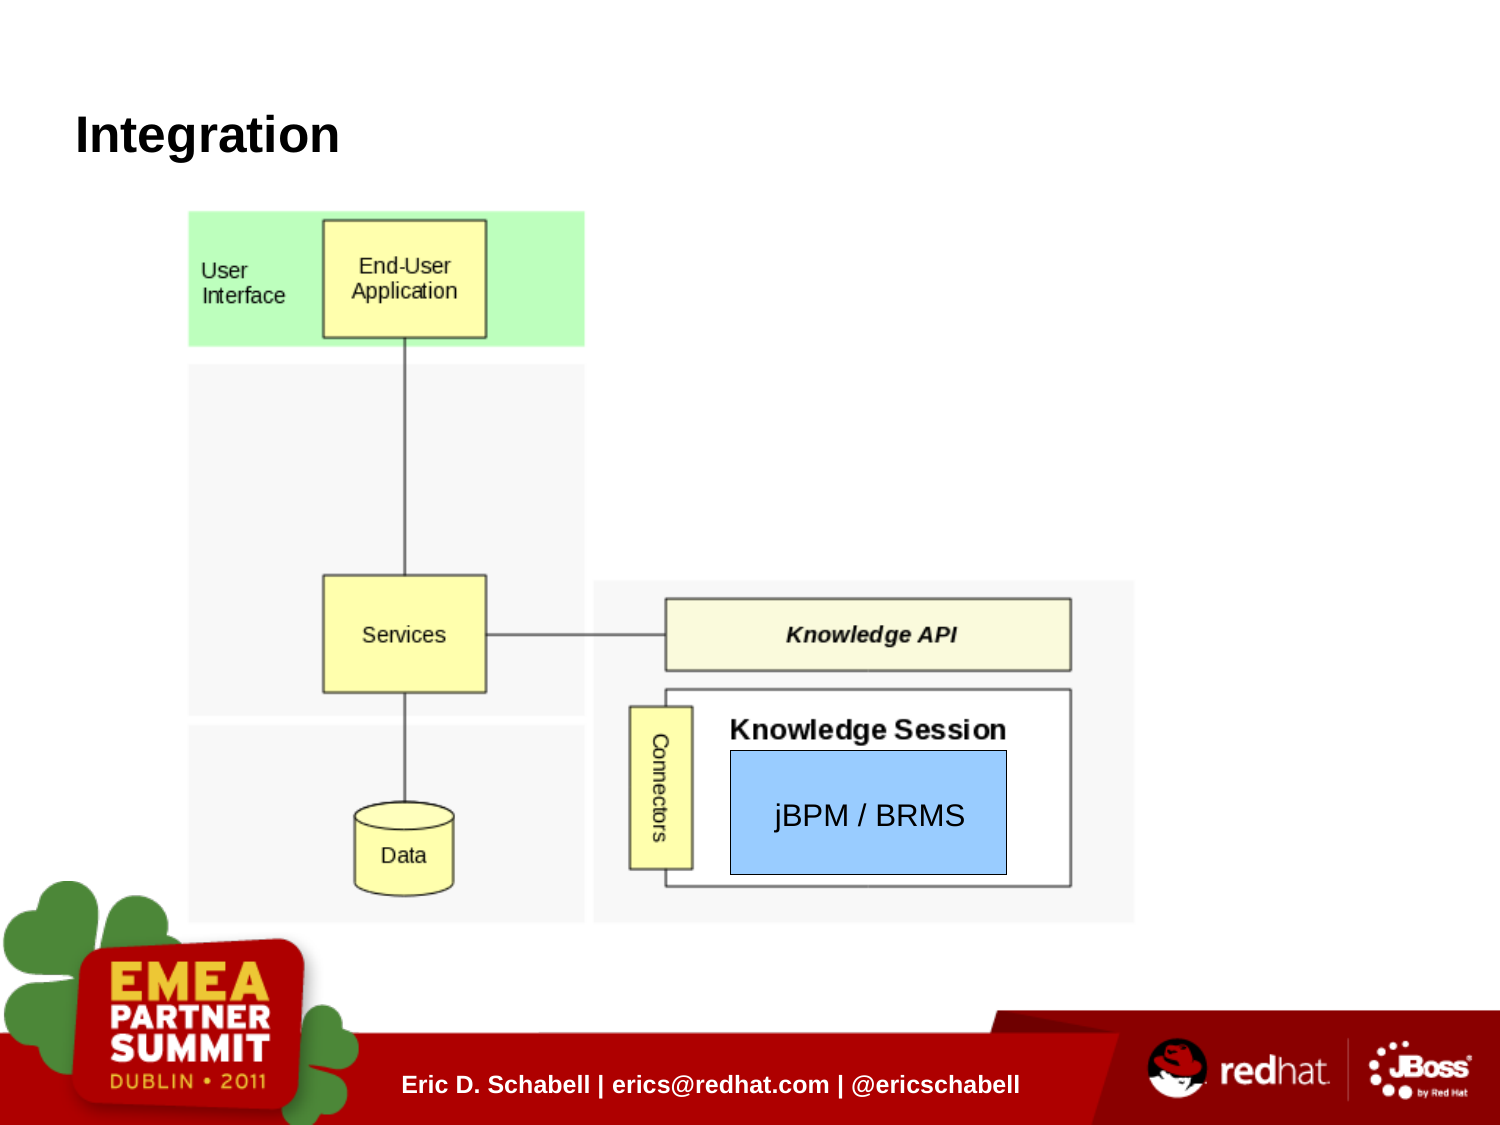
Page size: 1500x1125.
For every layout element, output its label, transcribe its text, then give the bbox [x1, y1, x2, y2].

text_box jBPM / BRMS [760, 787, 980, 840]
picture [0, 205, 1500, 1125]
title Integration [74, 50, 1425, 221]
text_box [730, 750, 1007, 875]
